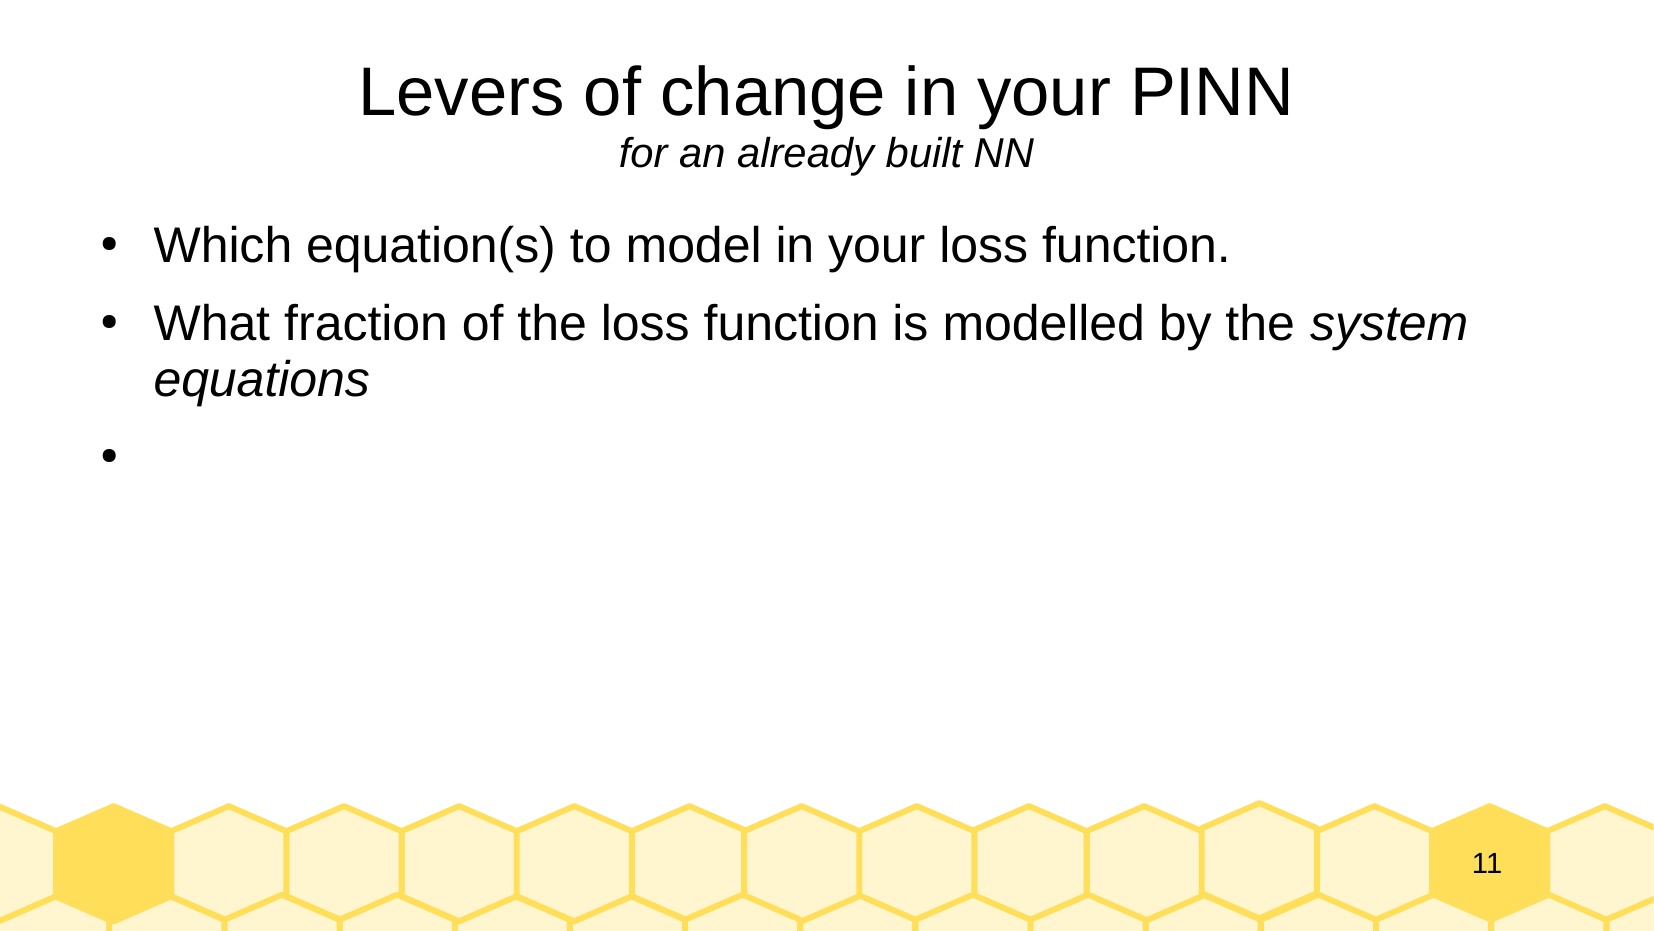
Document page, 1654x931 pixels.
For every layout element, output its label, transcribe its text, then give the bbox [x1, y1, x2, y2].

title Levers of change in your PINN for an already built NN [82, 37, 1571, 193]
list Which equation(s) to model in your loss function. What fraction of the loss function is modelled by the system equations [82, 217, 1571, 758]
